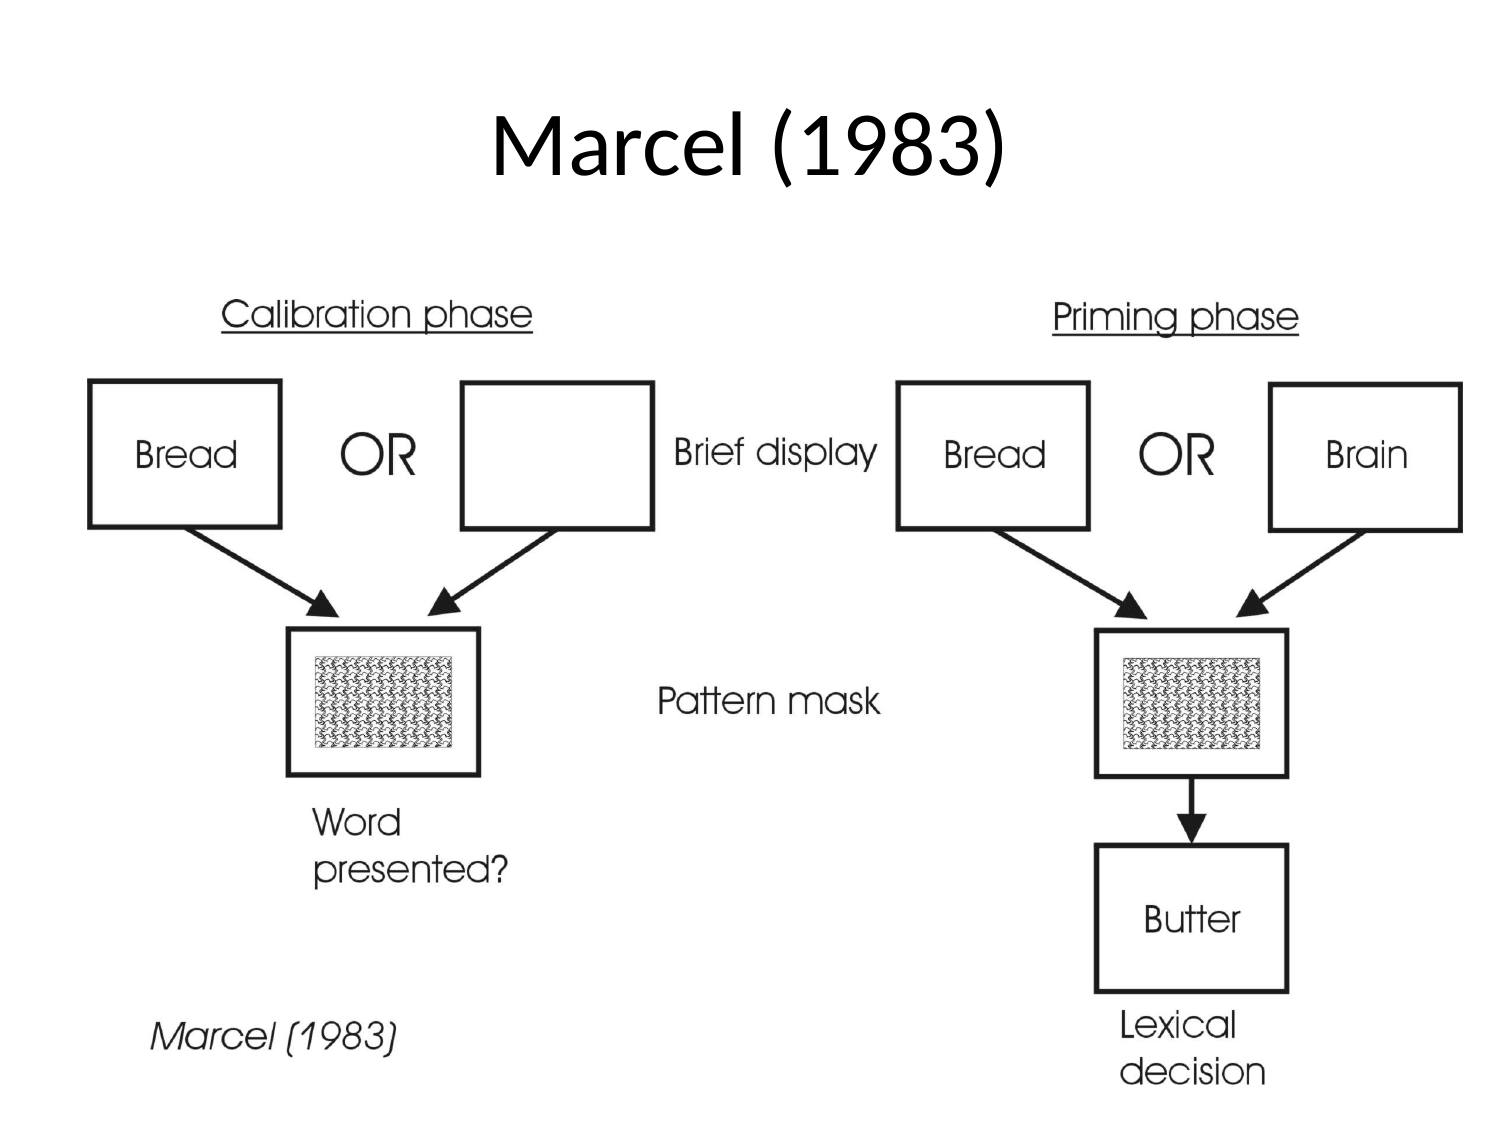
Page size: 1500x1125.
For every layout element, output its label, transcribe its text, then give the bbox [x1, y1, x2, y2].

title Marcel (1983) [75, 45, 1425, 233]
picture [87, 299, 1463, 1085]
